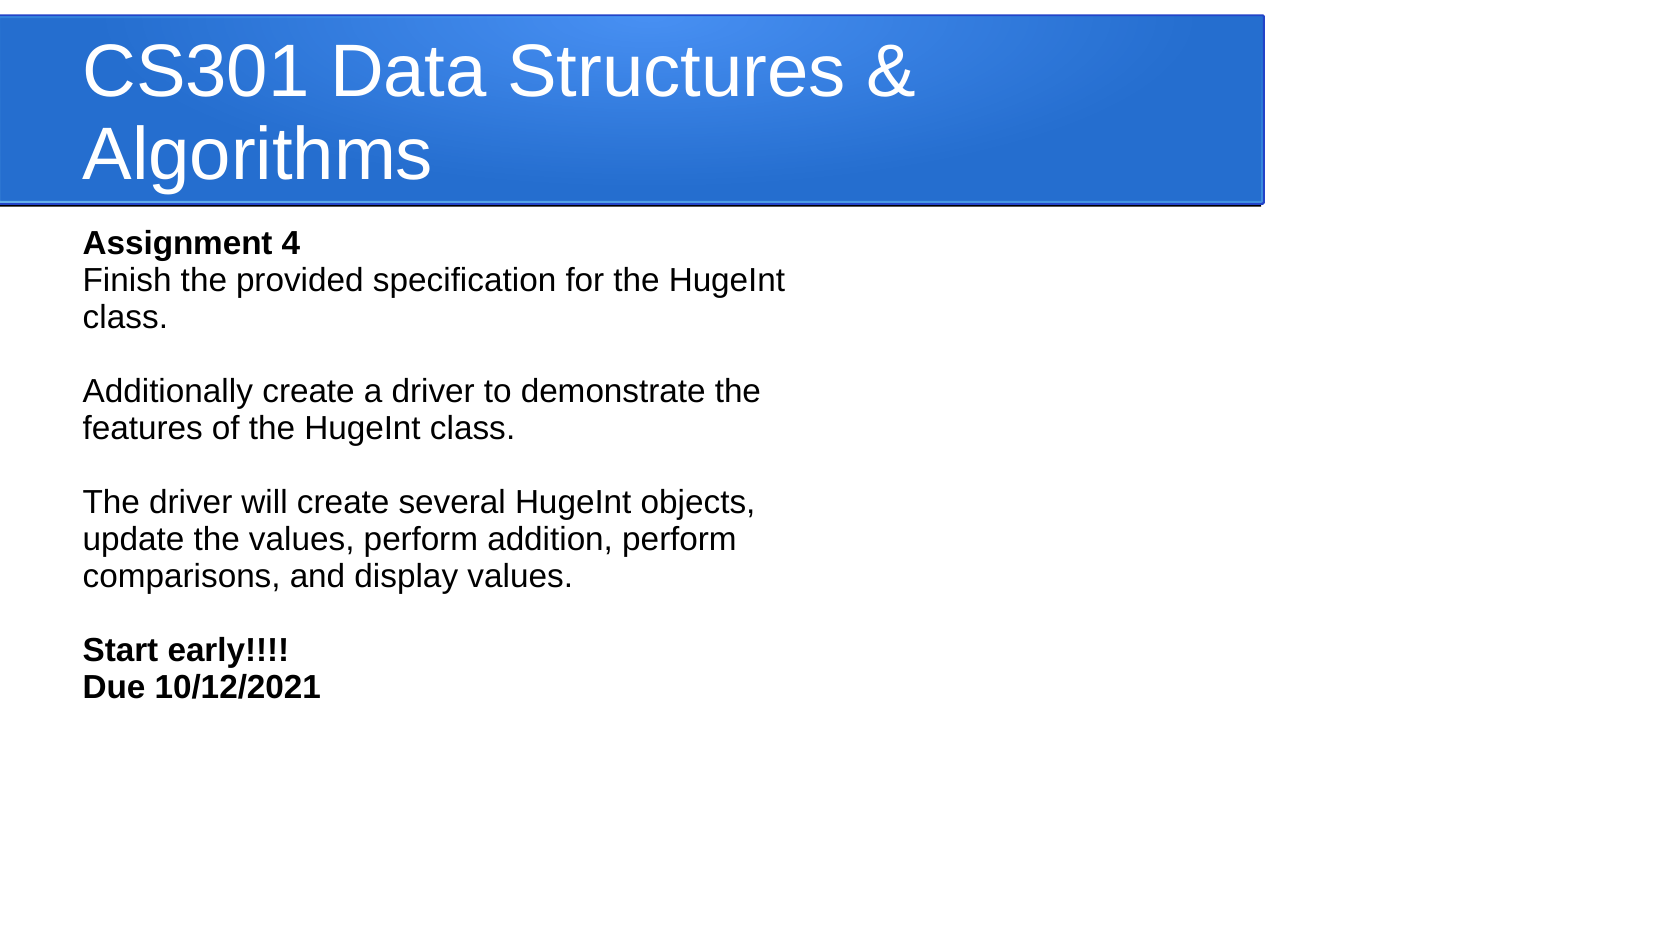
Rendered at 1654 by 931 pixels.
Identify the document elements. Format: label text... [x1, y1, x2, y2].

subtitle Assignment 4 Finish the provided specification for the HugeInt class. Additionally create a driver to demonstrate the features of the HugeInt class. The driver will create several HugeInt objects, update the values, perform addition, perform comparisons, and display values. Start early!!!! Due 10/12/2021 [82, 224, 841, 706]
title CS301 Data Structures & Algorithms [82, 29, 1235, 196]
